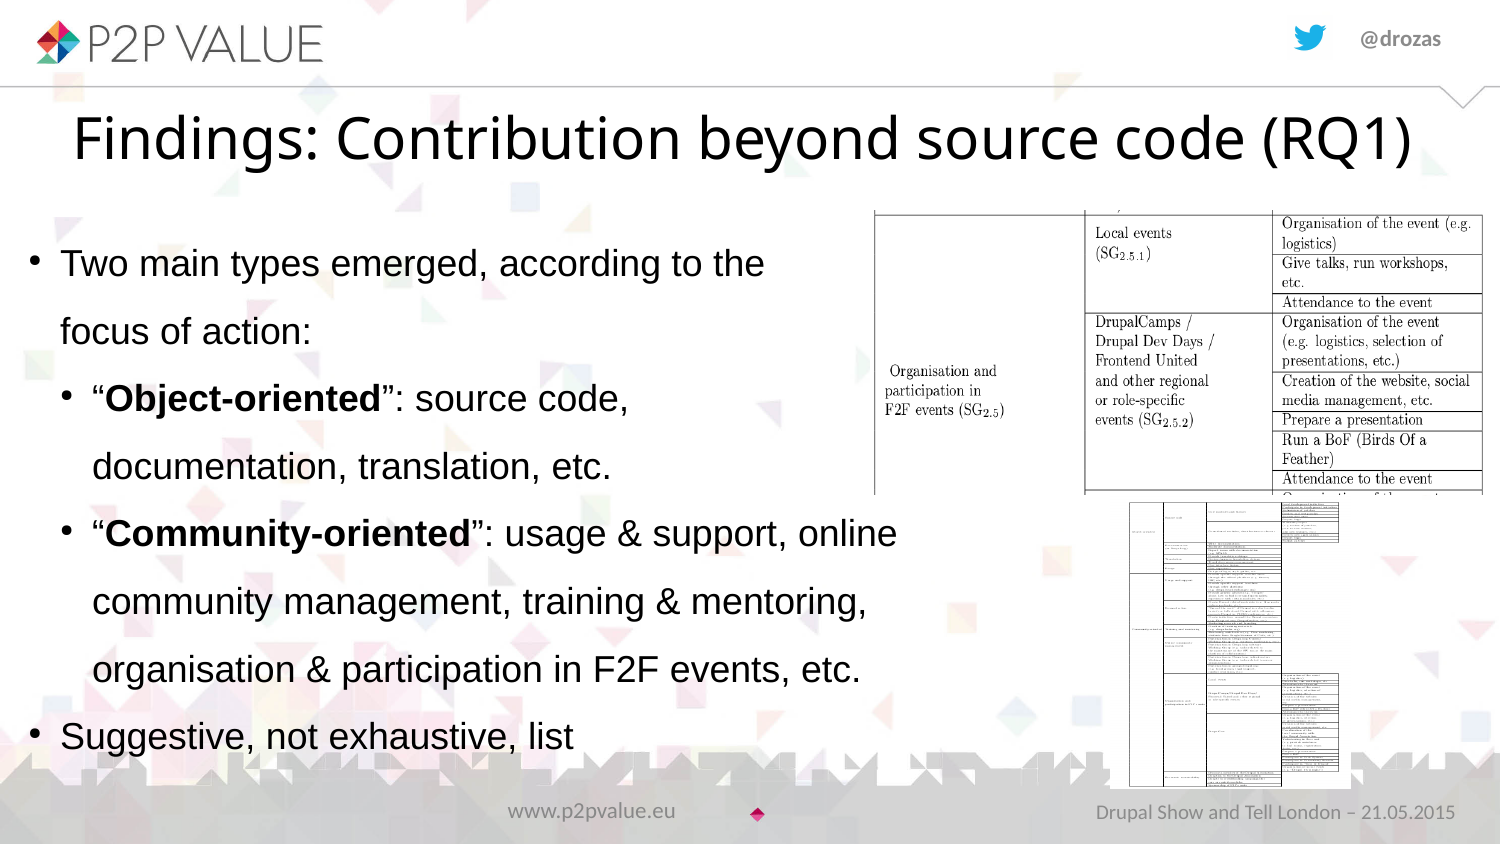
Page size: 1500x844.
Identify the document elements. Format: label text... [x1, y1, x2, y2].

text_box www.p2pvalue.eu [501, 789, 720, 829]
text_box @drozas [1333, 15, 1455, 60]
subtitle Two main types emerged, according to the focus of action: “Object-oriented”: source code, documentation, translation, etc. “Community-oriented”: usage & support, online community management, training & mentoring, organisation & participation in F2F events, etc. Suggestive, not exhaustive, list [15, 210, 1066, 766]
title Findings: Contribution beyond source code (RQ1) [0, 92, 1486, 181]
picture [0, 0, 1500, 844]
text_box Drupal Show and Tell London – 21.05.2015 [777, 788, 1470, 834]
